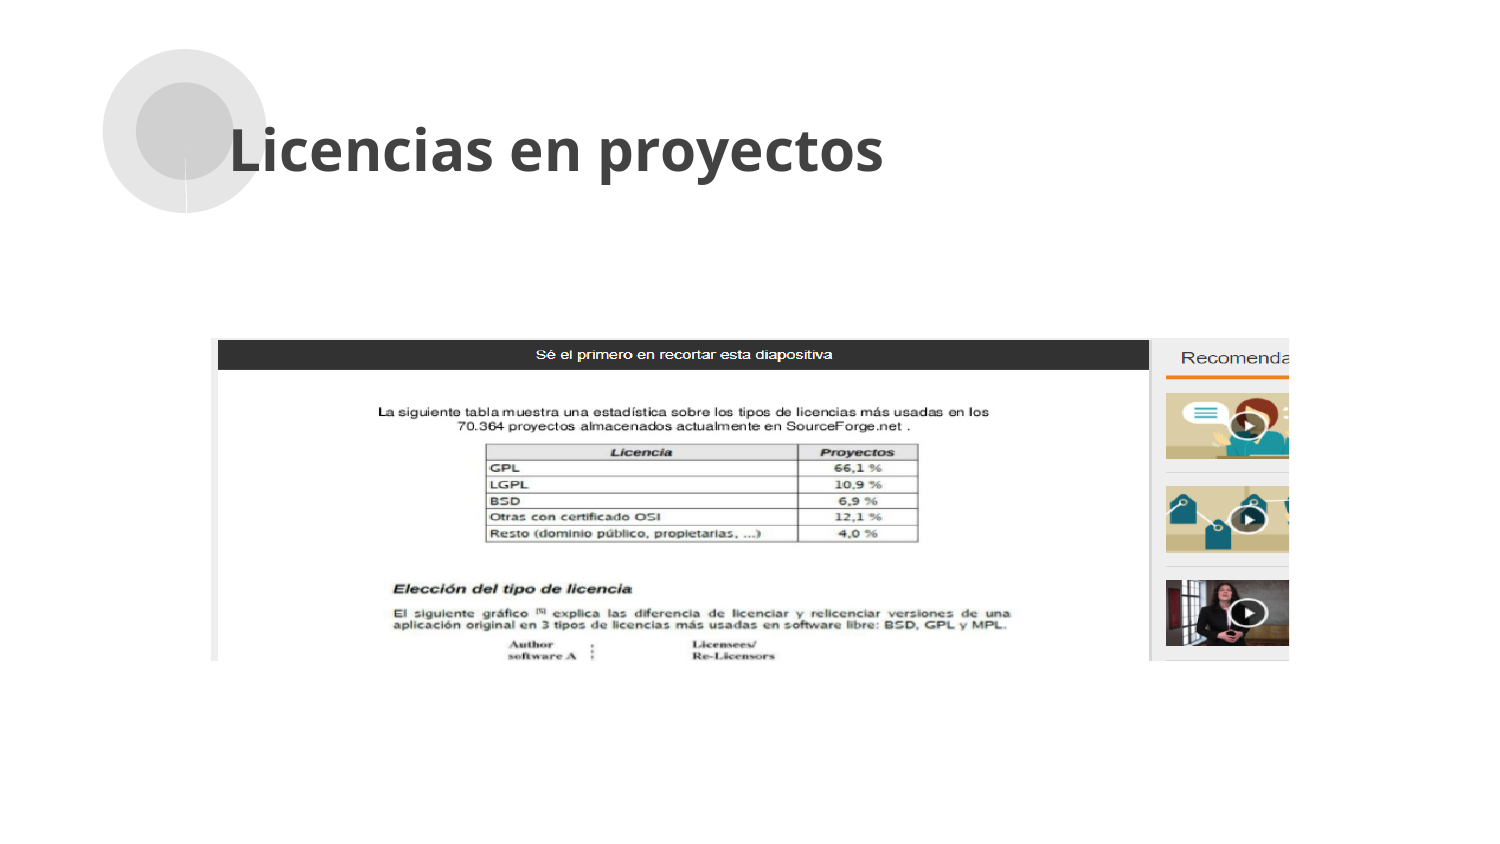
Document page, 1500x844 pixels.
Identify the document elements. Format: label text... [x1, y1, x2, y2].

title Licencias en proyectos [213, 98, 1368, 263]
picture [210, 338, 1290, 661]
